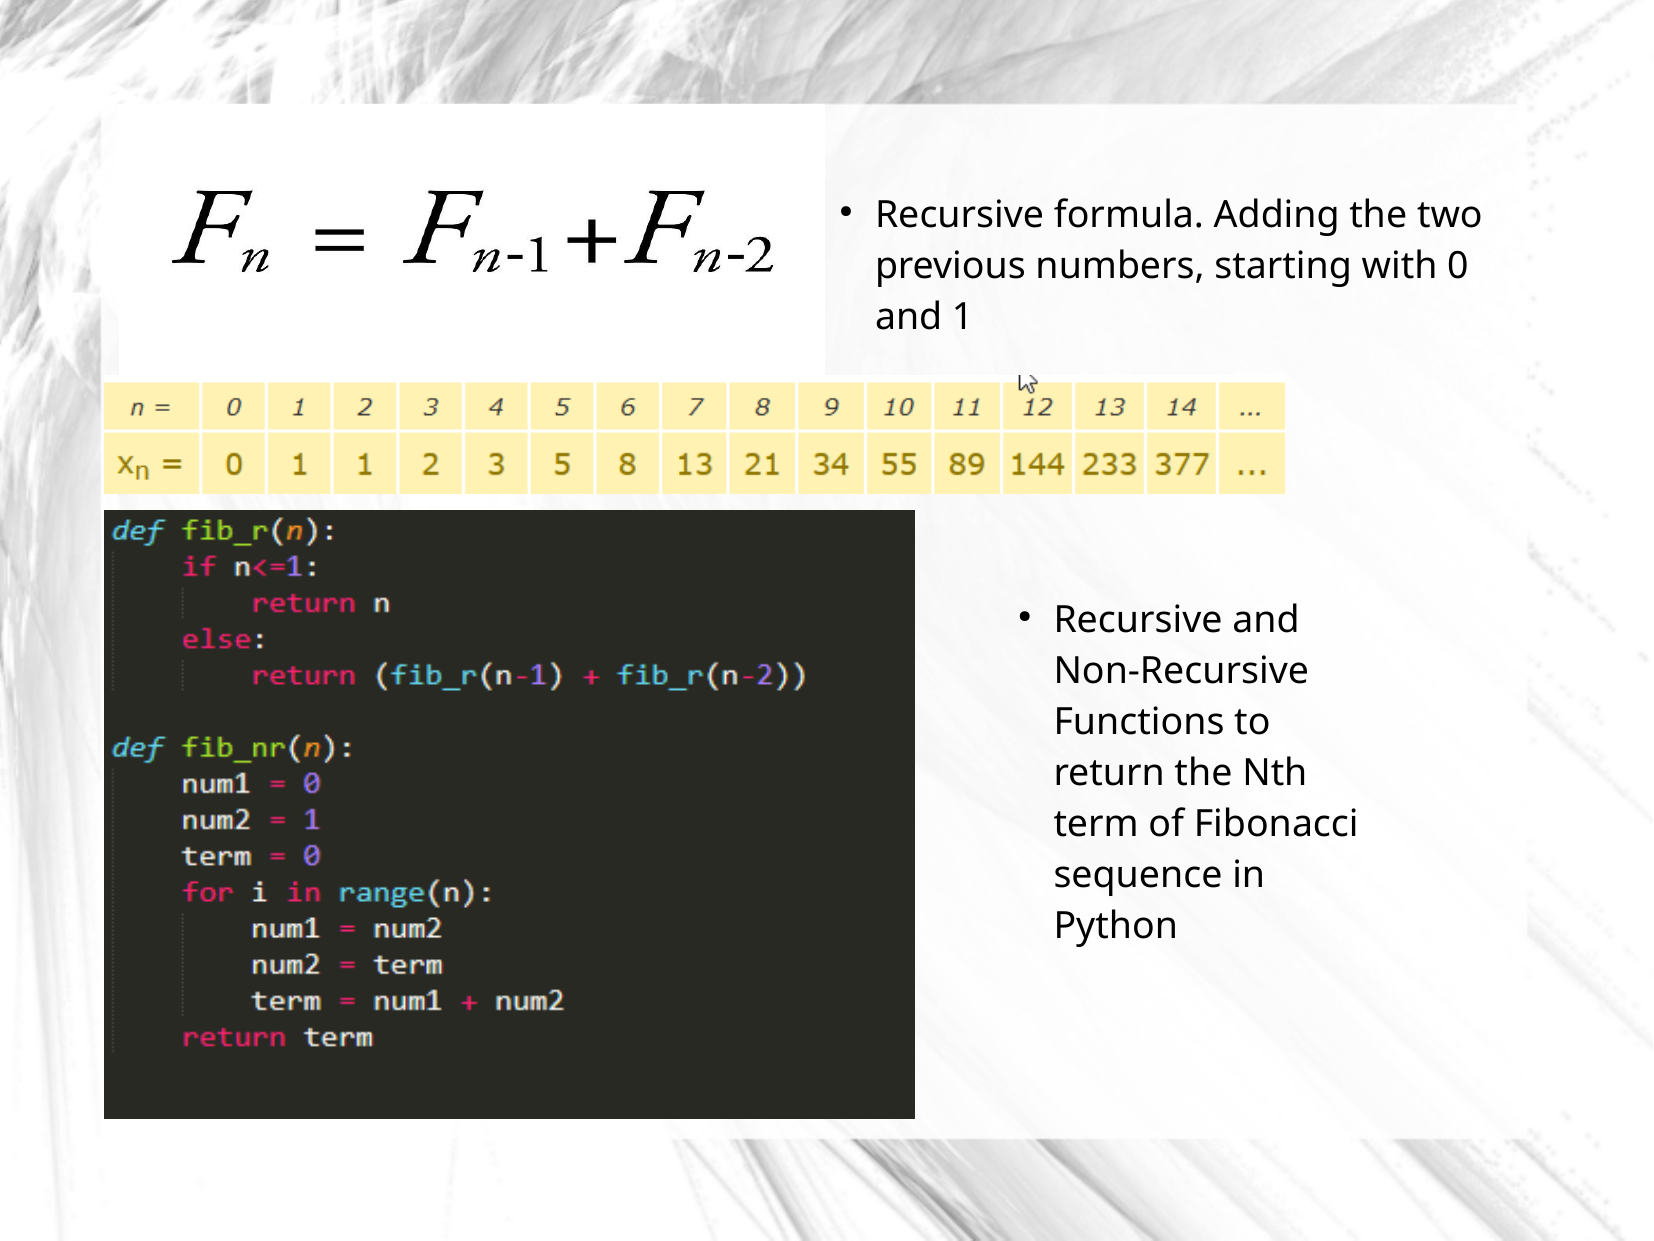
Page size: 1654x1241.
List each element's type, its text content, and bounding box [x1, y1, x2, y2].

text_box Recursive and Non-Recursive Functions to return the Nth term of Fibonacci sequence in Python [1003, 585, 1380, 854]
text_box Recursive formula. Adding the two previous numbers, starting with 0 and 1 [824, 180, 1515, 297]
picture [0, 0, 1654, 1241]
